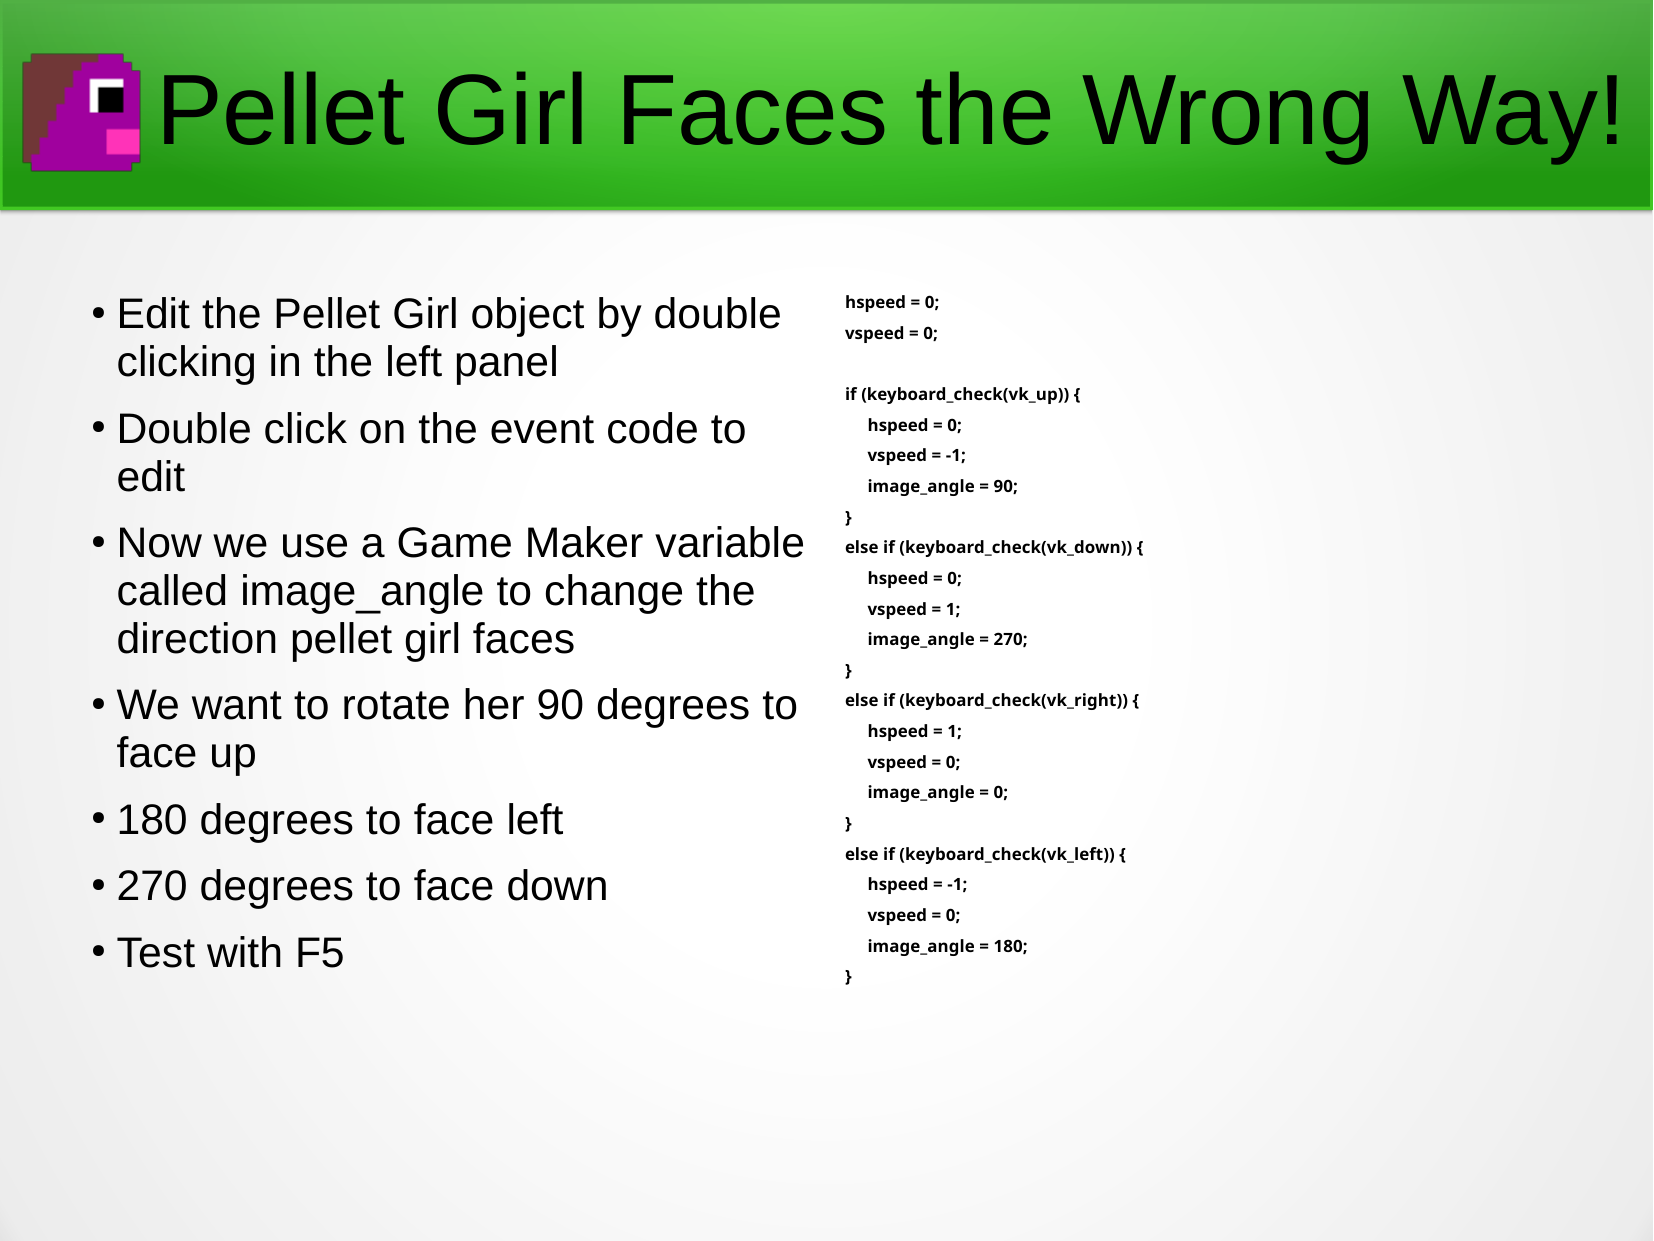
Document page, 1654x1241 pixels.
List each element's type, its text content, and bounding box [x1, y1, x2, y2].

picture [15, 46, 148, 180]
list hspeed = 0; vspeed = 0; if (keyboard_check(vk_up)) { hspeed = 0; vspeed = -1; image_angle = 90; } else if (keyboard_check(vk_down)) { hspeed = 0; vspeed = 1; image_angle = 270; } else if (keyboard_check(vk_right)) { hspeed = 1; vspeed = 0; image_angle = 0; } else if (keyboard_check(vk_left)) { hspeed = -1; vspeed = 0; image_angle = 180; } [844, 290, 1571, 1010]
list Edit the Pellet Girl object by double clicking in the left panel Double click on the event code to edit Now we use a Game Maker variable called image_angle to change the direction pellet girl faces We want to rotate her 90 degrees to face up 180 degrees to face left 270 degrees to face down Test with F5 [82, 290, 809, 1010]
title Pellet Girl Faces the Wrong Way! [148, 30, 1636, 190]
